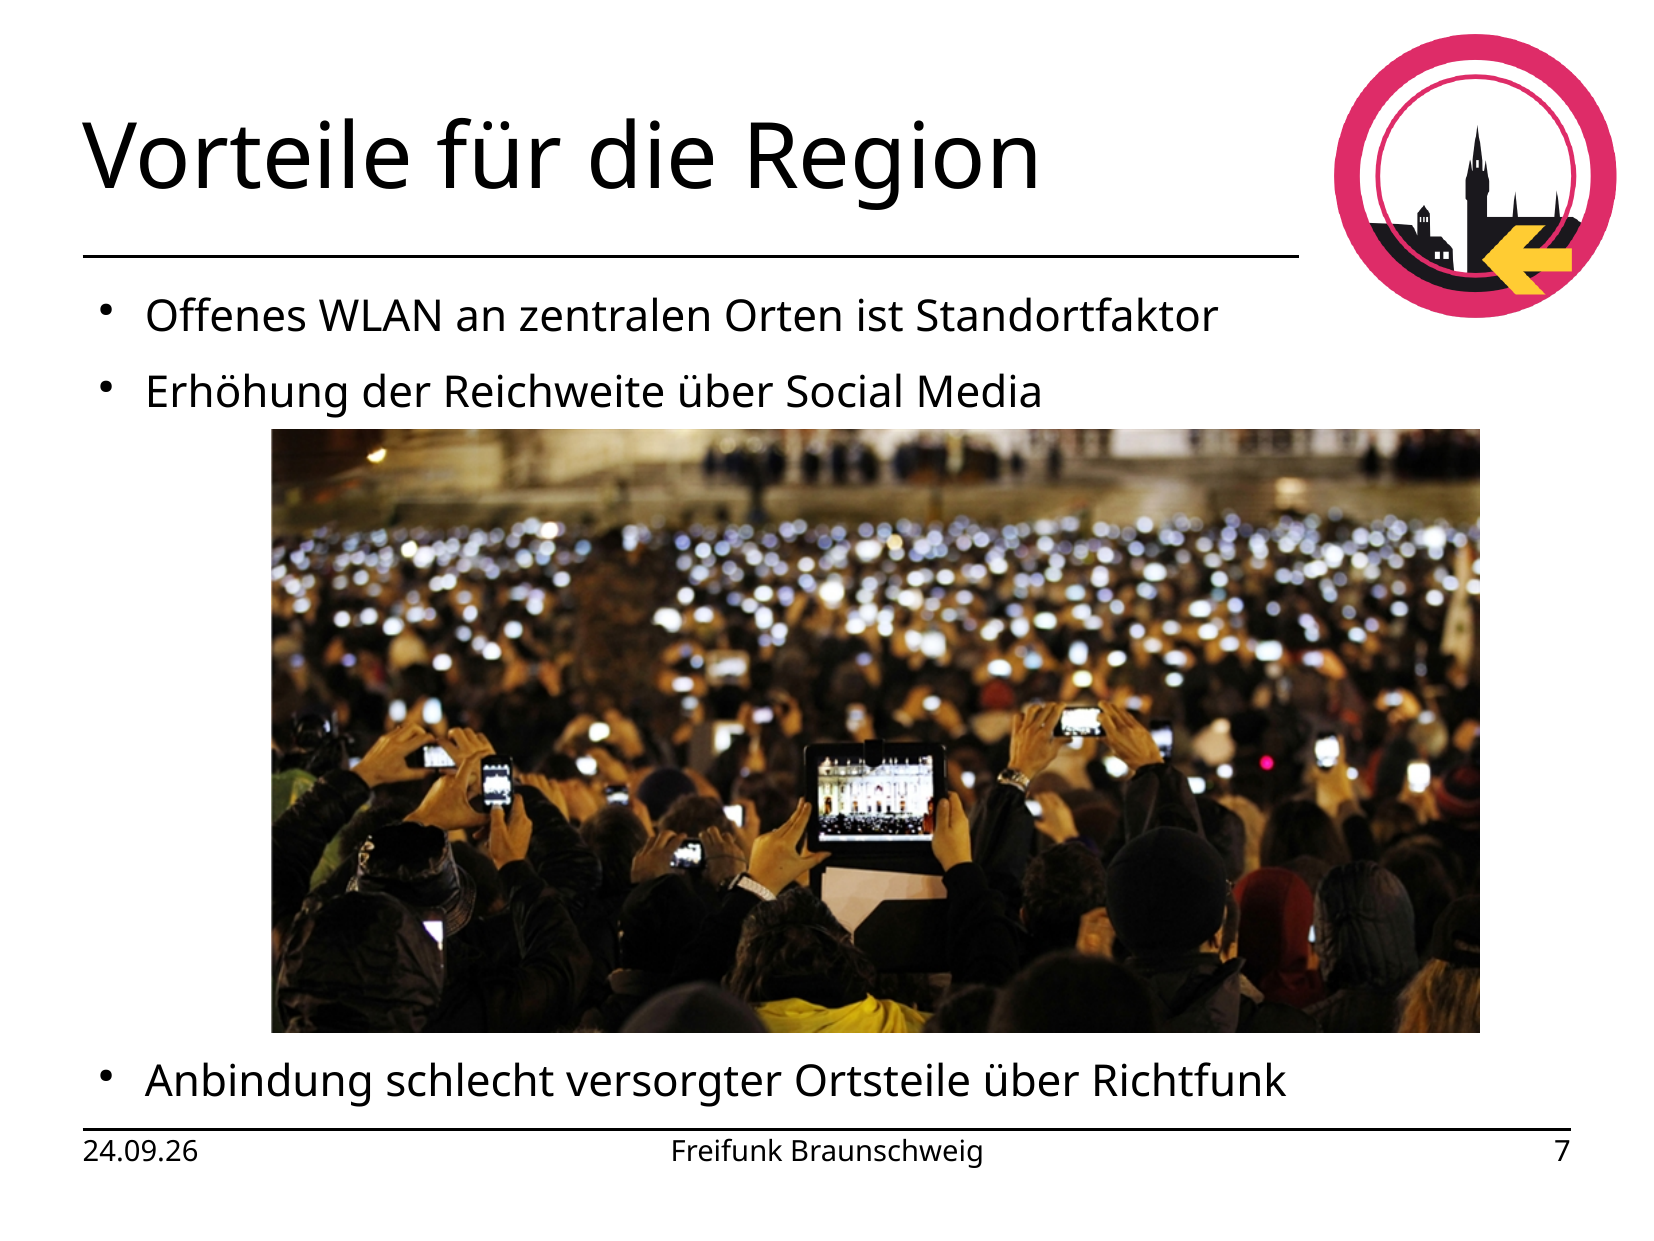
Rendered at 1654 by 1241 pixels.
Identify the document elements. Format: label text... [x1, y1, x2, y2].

list Offenes WLAN an zentralen Orten ist Standortfaktor Erhöhung der Reichweite über Social Media Anbindung schlecht versorgter Ortsteile über Richtfunk [82, 290, 1538, 1111]
picture [271, 429, 1480, 1033]
title Vorteile für die Region [82, 49, 1300, 257]
picture [1331, 32, 1619, 319]
